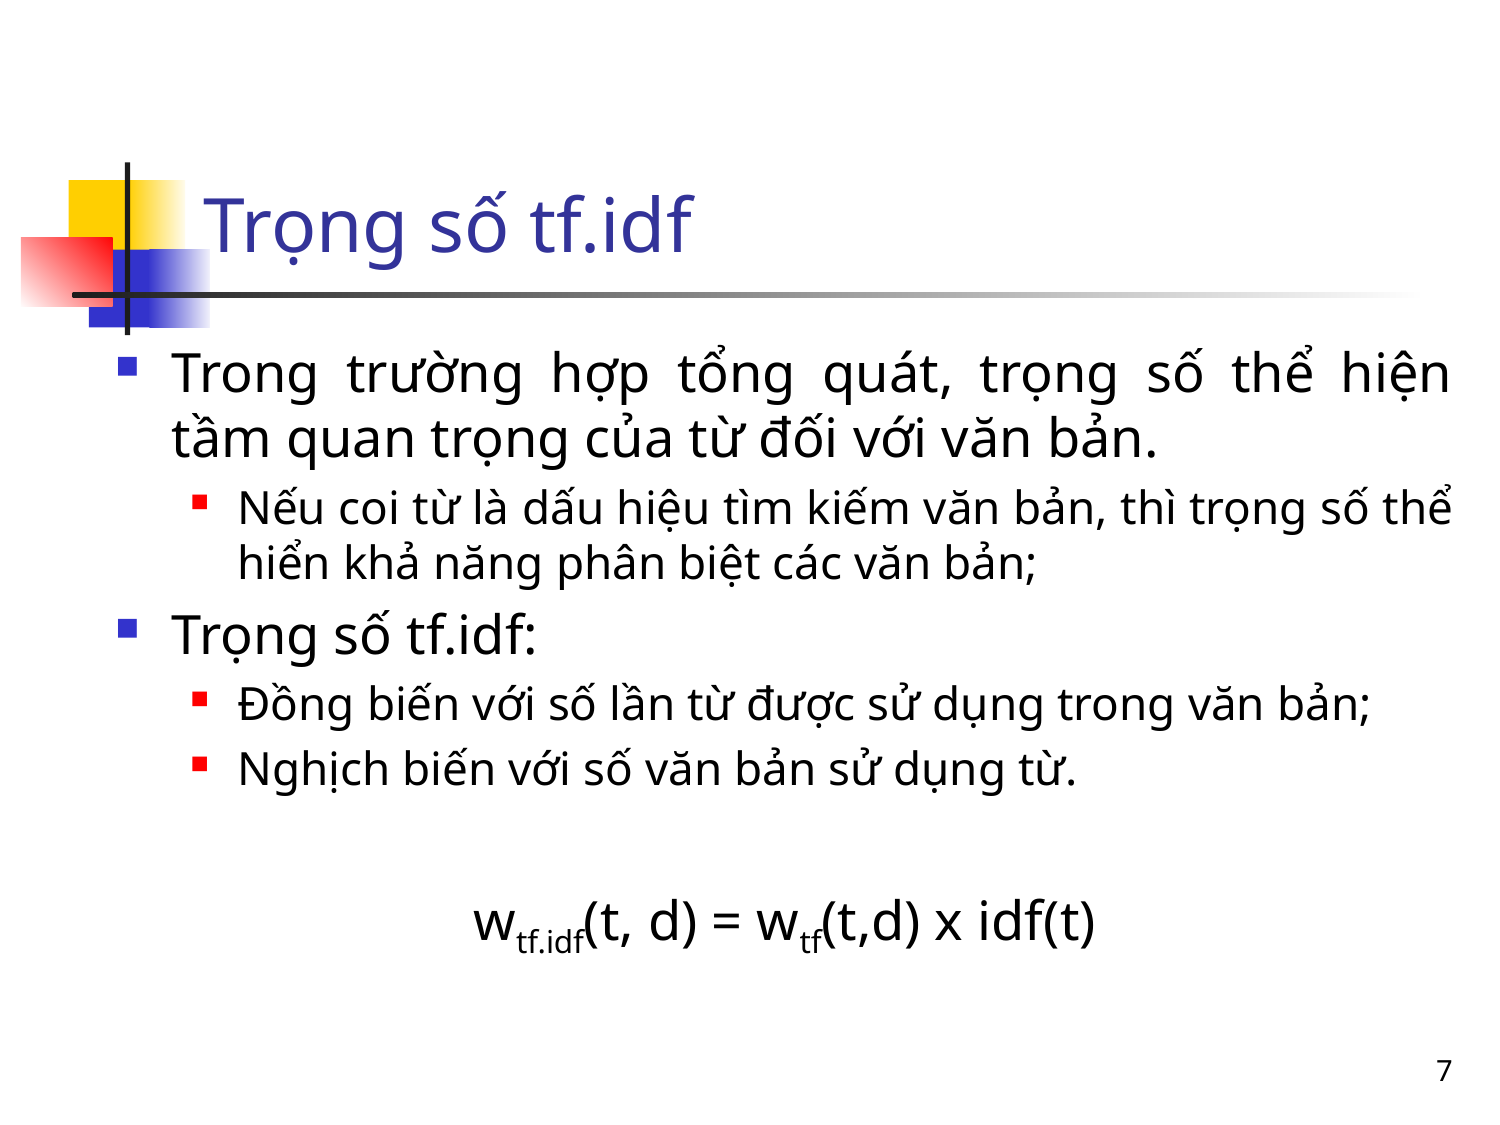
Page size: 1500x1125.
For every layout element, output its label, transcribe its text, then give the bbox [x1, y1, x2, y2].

list Trong trường hợp tổng quát, trọng số thể hiện tầm quan trọng của từ đối với văn bản. Nếu coi từ là dấu hiệu tìm kiếm văn bản, thì trọng số thể hiển khả năng phân biệt các văn bản; Trọng số tf.idf: Đồng biến với số lần từ được sử dụng trong văn bản; Nghịch biến với số văn bản sử dụng từ. wtf.idf(t, d) = wtf(t,d) x idf(t) [100, 331, 1469, 1071]
title Trọng số tf.idf [188, 35, 1468, 275]
slide_number <number> [1155, 1024, 1468, 1100]
